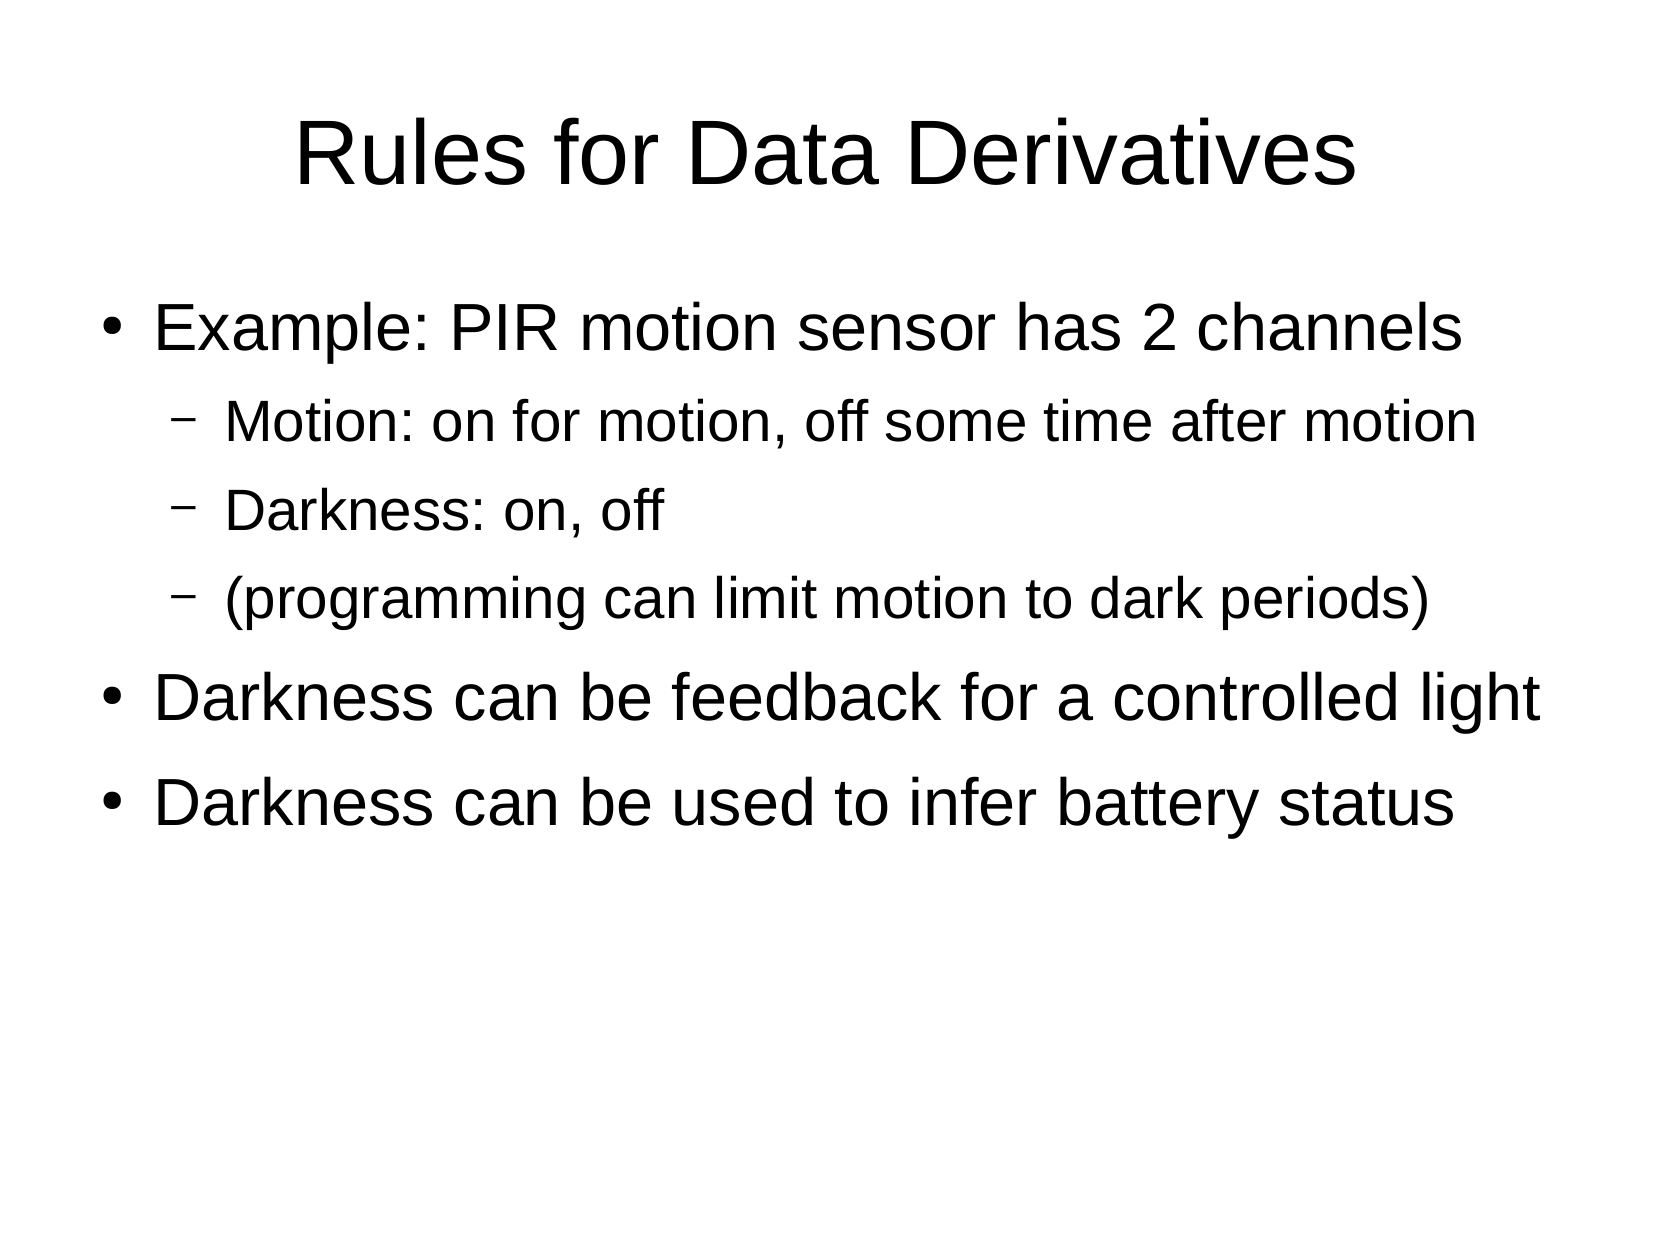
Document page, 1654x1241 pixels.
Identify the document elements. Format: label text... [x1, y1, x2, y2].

title Rules for Data Derivatives [82, 49, 1571, 257]
list Example: PIR motion sensor has 2 channels Motion: on for motion, off some time after motion Darkness: on, off (programming can limit motion to dark periods) Darkness can be feedback for a controlled light Darkness can be used to infer battery status [82, 290, 1571, 1010]
